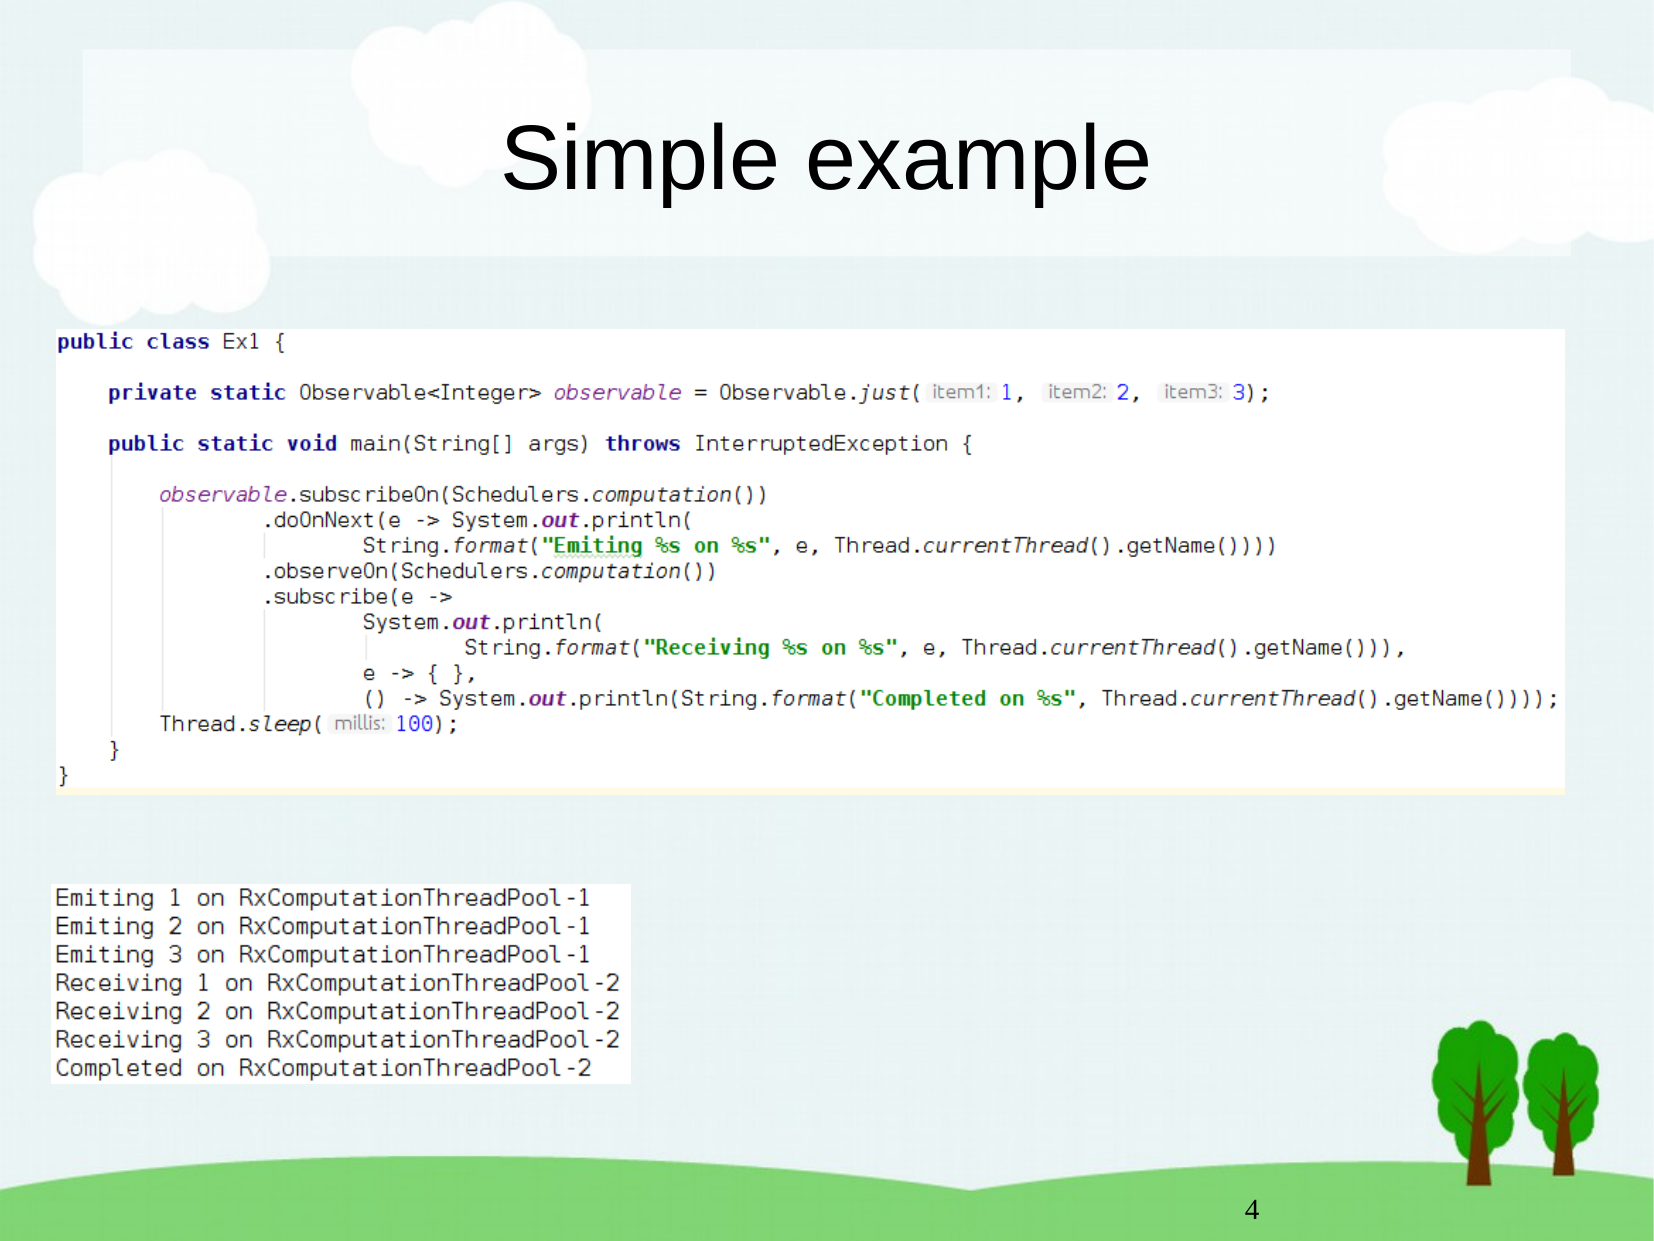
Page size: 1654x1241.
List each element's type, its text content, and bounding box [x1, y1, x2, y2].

title Simple example [82, 49, 1571, 257]
picture [51, 885, 631, 1084]
picture [56, 330, 1565, 796]
text_box [1244, 1190, 1630, 1241]
